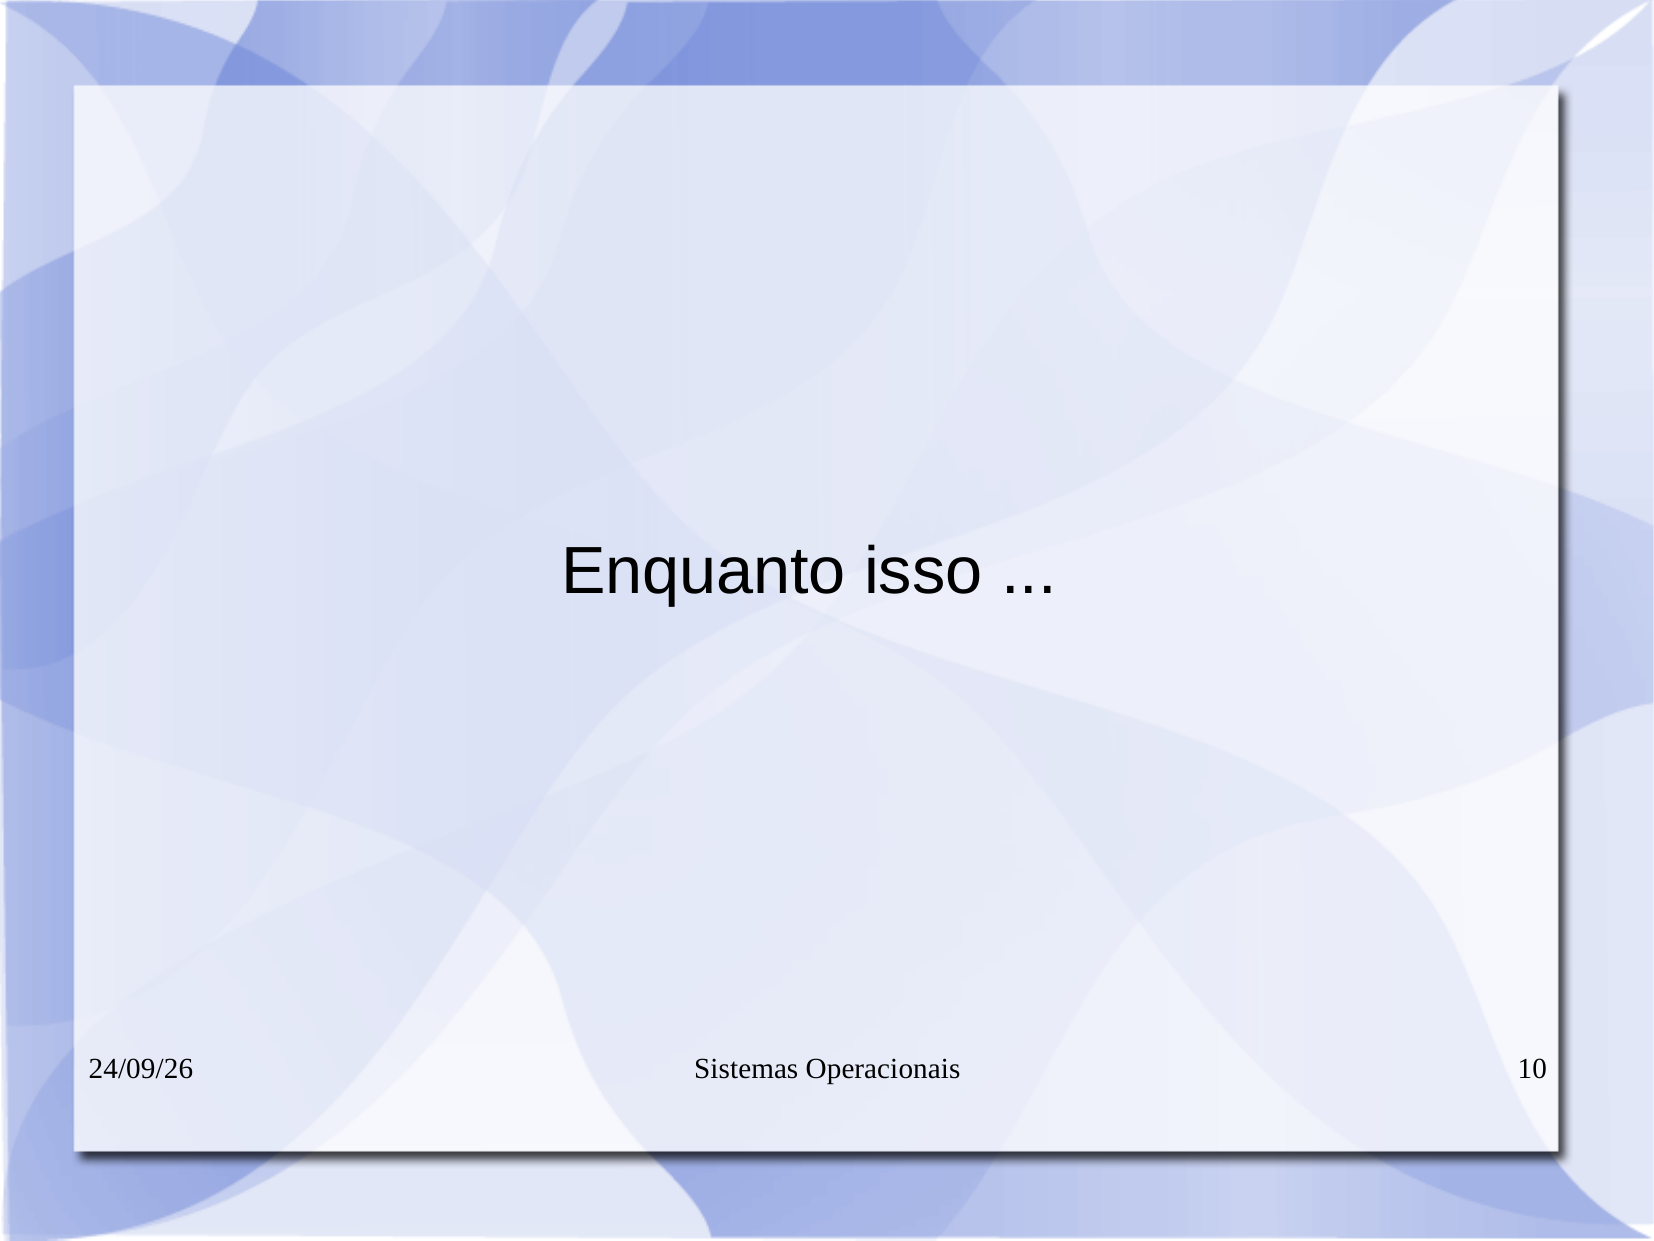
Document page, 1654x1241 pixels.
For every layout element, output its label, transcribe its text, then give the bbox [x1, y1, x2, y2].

picture [0, 0, 1654, 1241]
subtitle Enquanto isso ... [82, 90, 1536, 1051]
